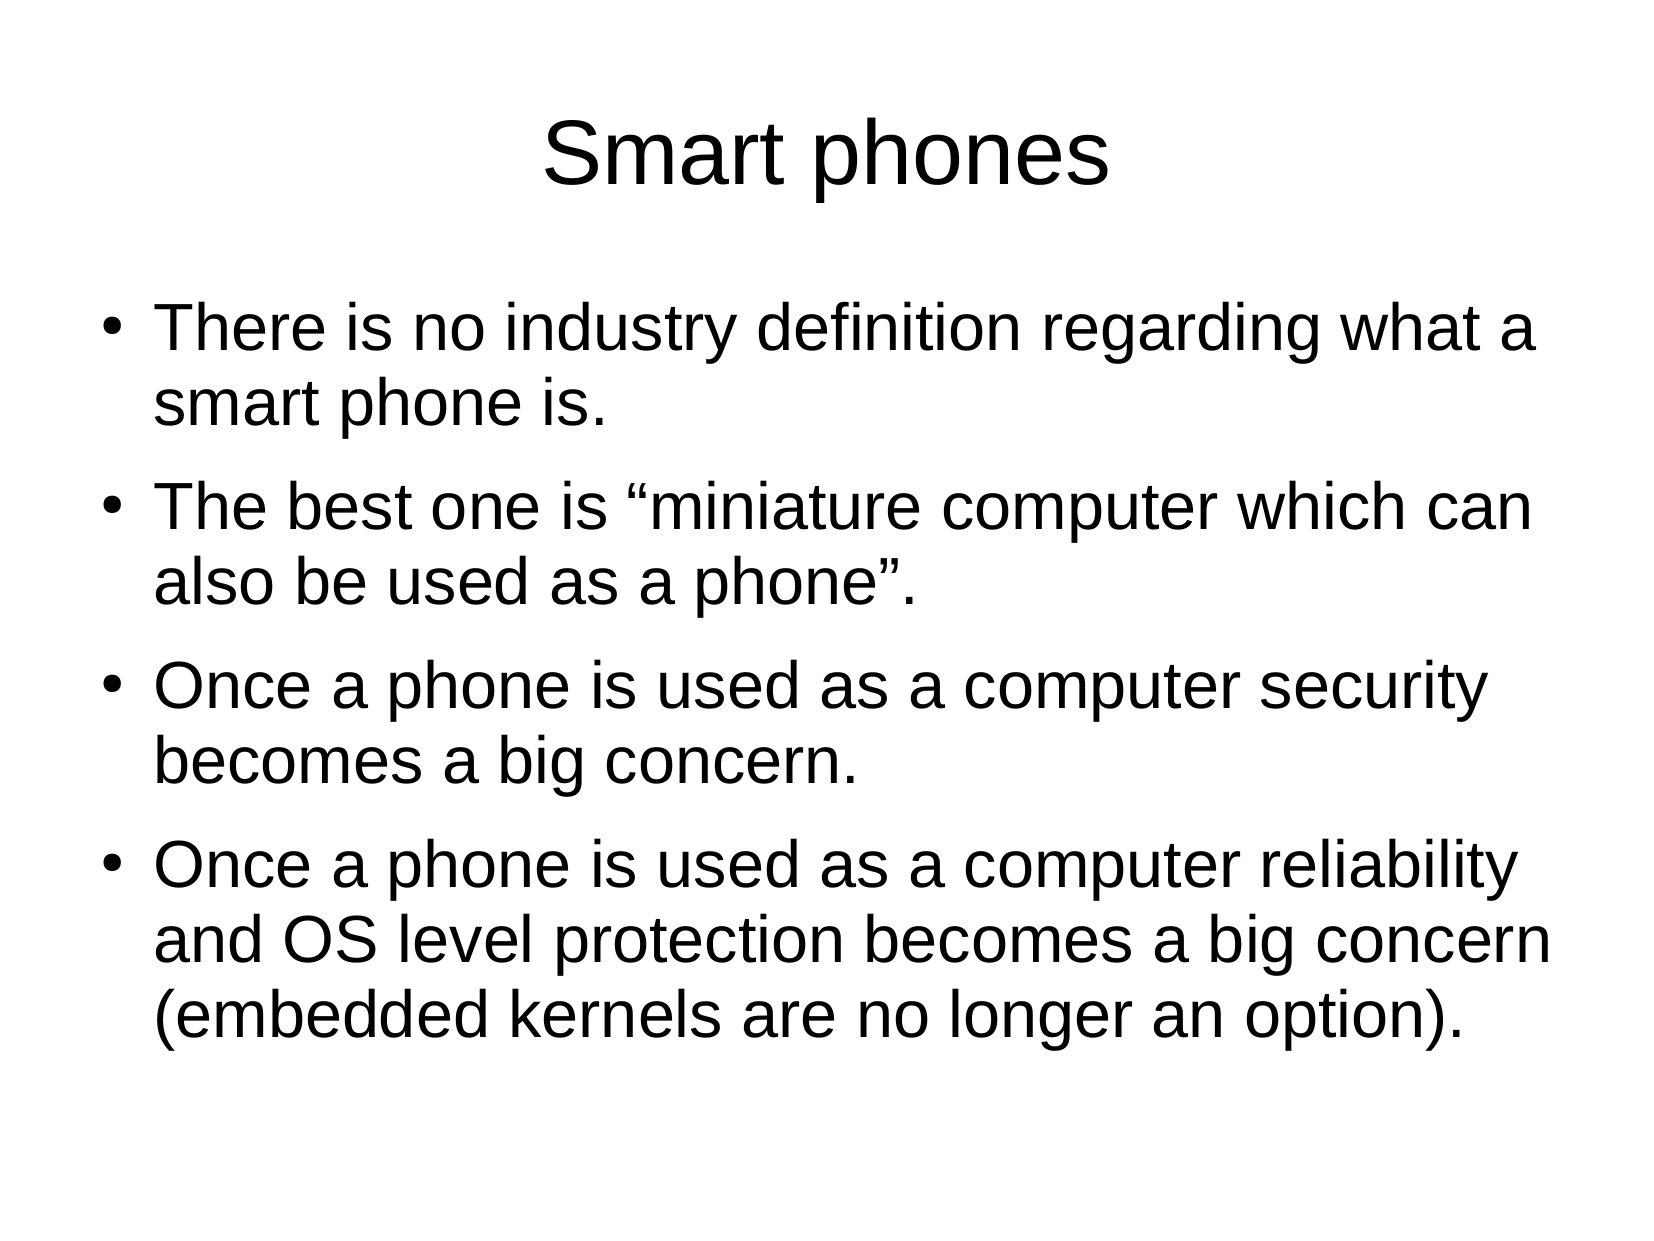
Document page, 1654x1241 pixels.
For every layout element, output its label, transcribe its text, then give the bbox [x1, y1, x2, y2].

list There is no industry definition regarding what a smart phone is. The best one is “miniature computer which can also be used as a phone”. Once a phone is used as a computer security becomes a big concern. Once a phone is used as a computer reliability and OS level protection becomes a big concern (embedded kernels are no longer an option). [82, 290, 1571, 1109]
title Smart phones [82, 49, 1571, 257]
